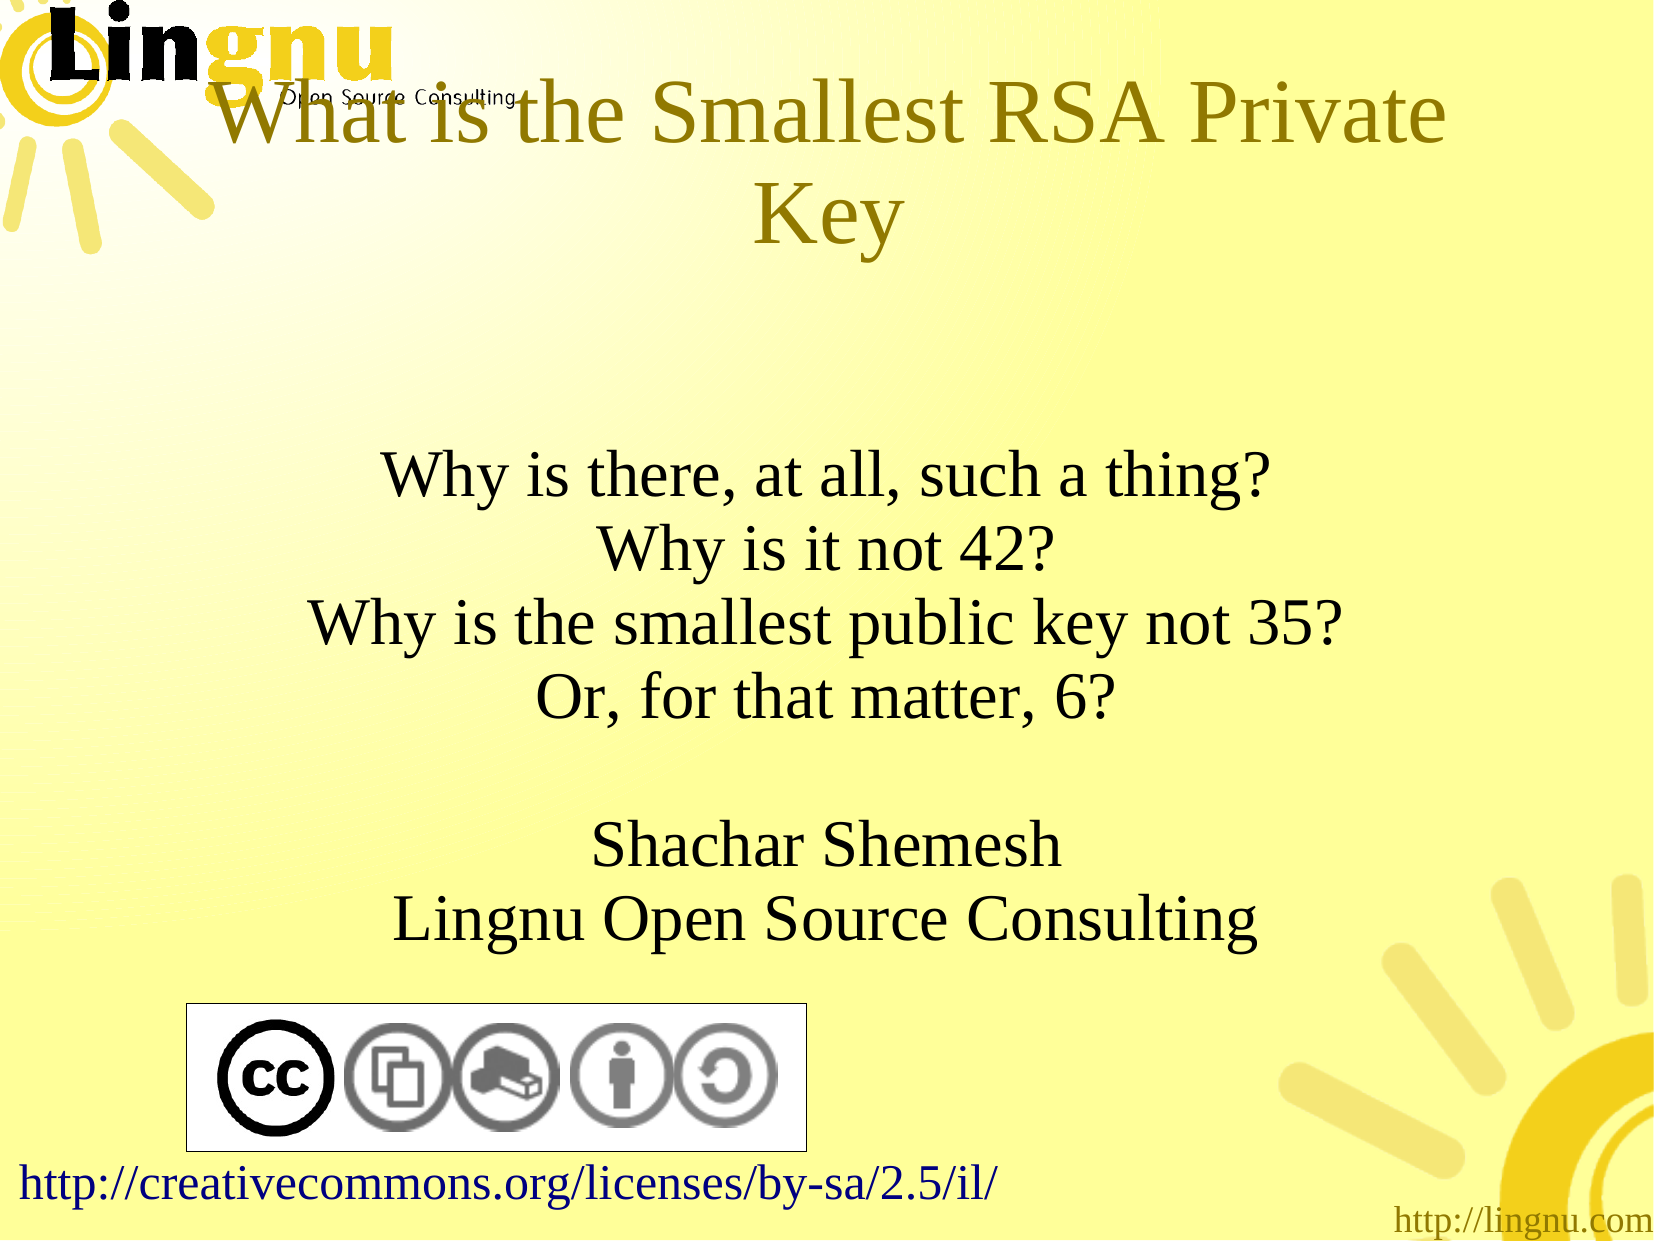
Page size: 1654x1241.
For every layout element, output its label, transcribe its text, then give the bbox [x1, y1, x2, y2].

picture [1256, 871, 1654, 1241]
picture [570, 1023, 778, 1129]
picture [344, 1023, 560, 1132]
title What is the Smallest RSA Private Key [123, 58, 1536, 265]
picture [0, 0, 516, 256]
text_box http://creativecommons.org/licenses/by-sa/2.5/il/ [18, 1155, 975, 1211]
text_box [186, 1003, 807, 1152]
picture [216, 1018, 335, 1137]
subtitle Why is there, at all, such a thing? Why is it not 42? Why is the smallest public key not 35? Or, for that matter, 6? Shachar Shemesh Lingnu Open Source Consulting [29, 265, 1625, 1127]
